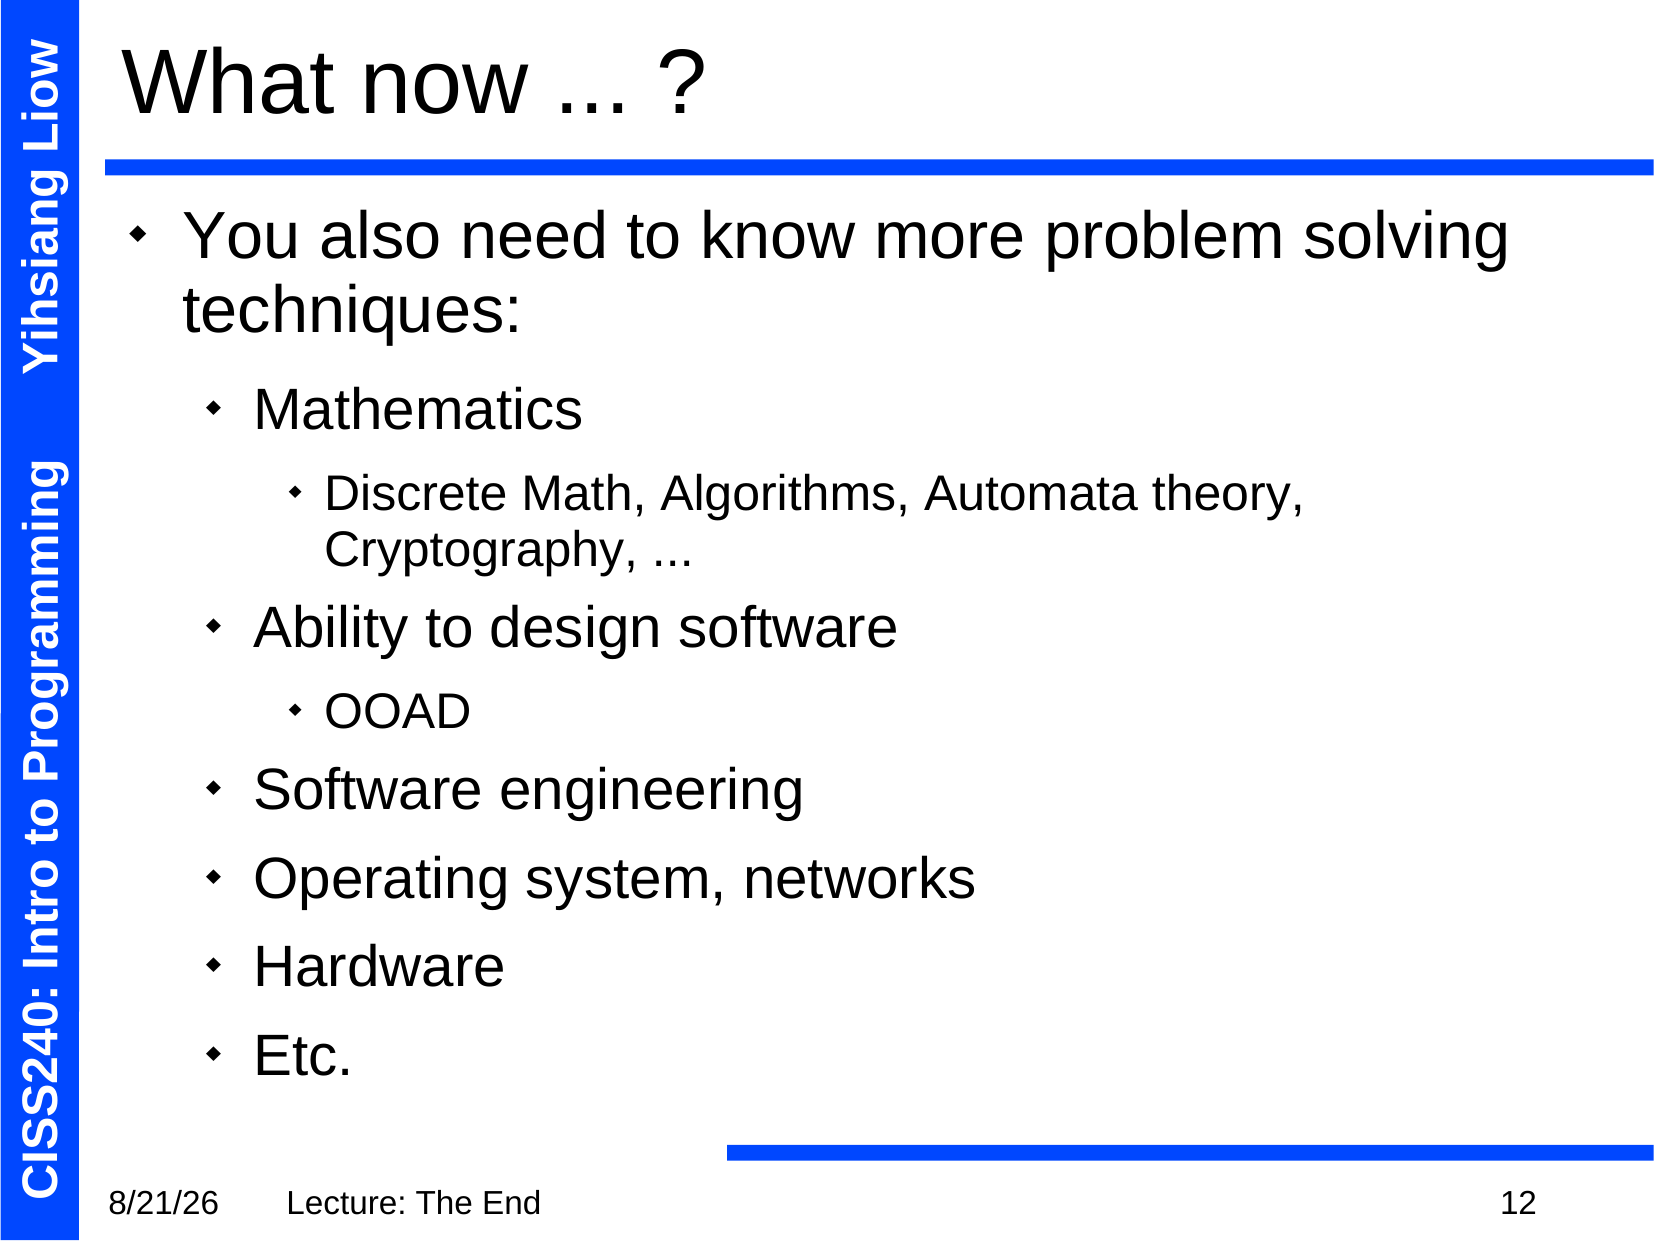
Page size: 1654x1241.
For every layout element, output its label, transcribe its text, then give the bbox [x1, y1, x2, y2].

list You also need to know more problem solving techniques: Mathematics Discrete Math, Algorithms, Automata theory, Cryptography, ... Ability to design software OOAD Software engineering Operating system, networks Hardware Etc. [111, 197, 1598, 1117]
title What now ... ? [121, 25, 1654, 138]
